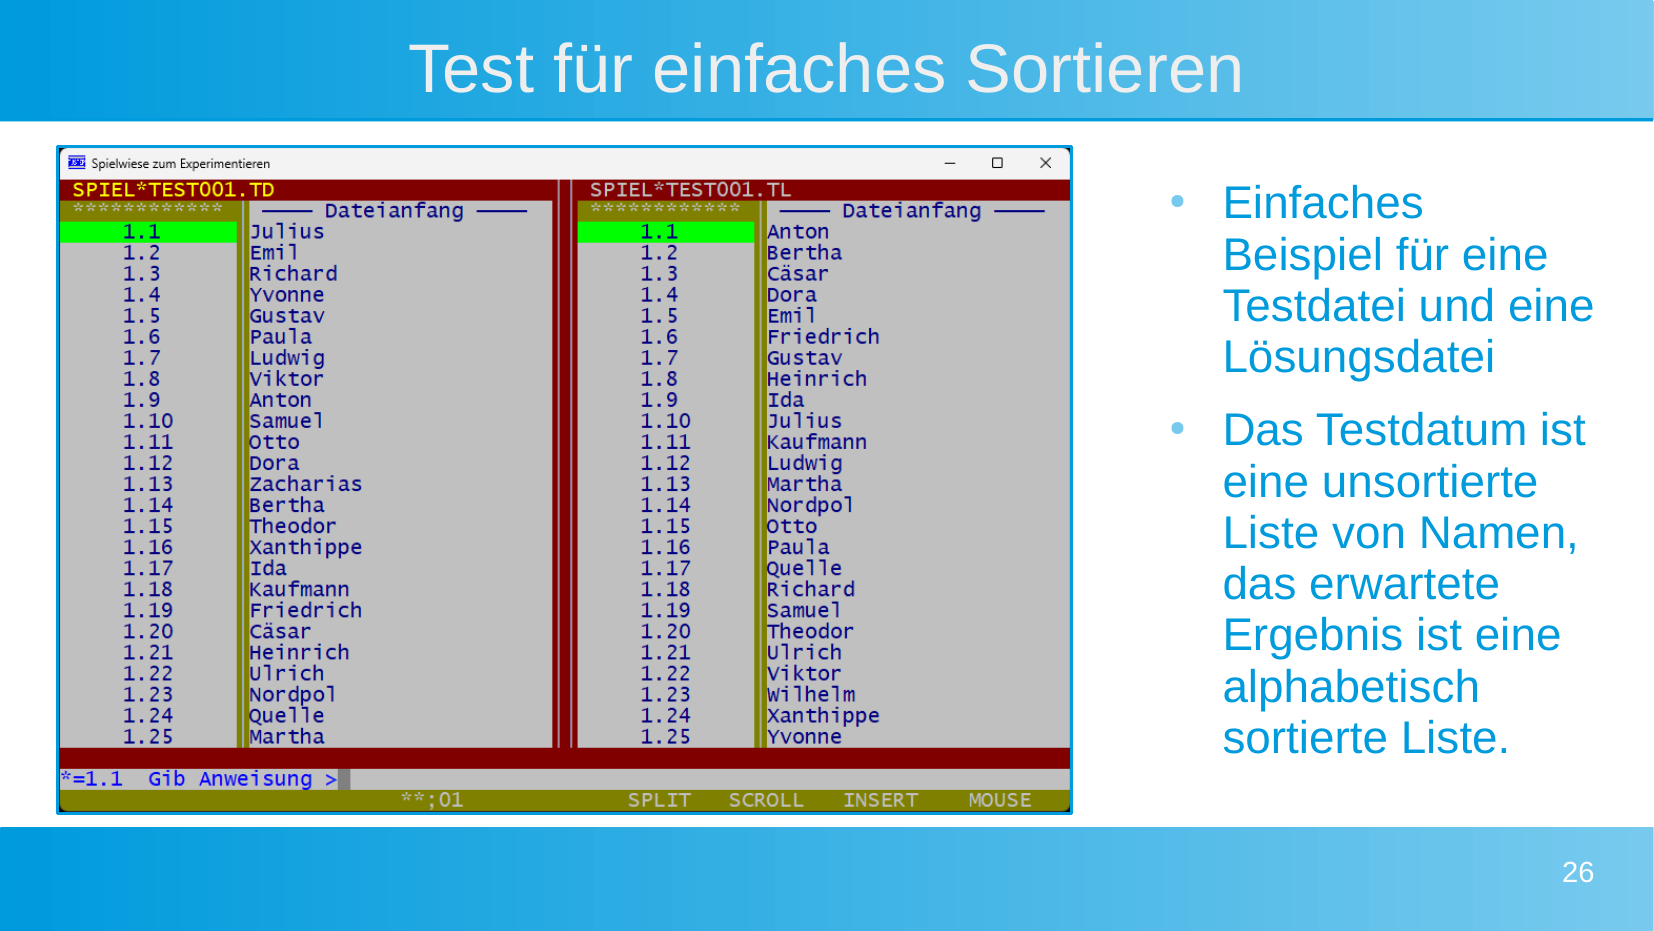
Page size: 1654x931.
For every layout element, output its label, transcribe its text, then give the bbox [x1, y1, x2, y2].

title Test für einfaches Sortieren [59, 29, 1595, 108]
picture [60, 149, 1069, 811]
list Einfaches Beispiel für eine Testdatei und eine Lösungsdatei Das Testdatum ist eine unsortierte Liste von Namen, das erwartete Ergebnis ist eine alphabetisch sortierte Liste. [1151, 177, 1596, 768]
